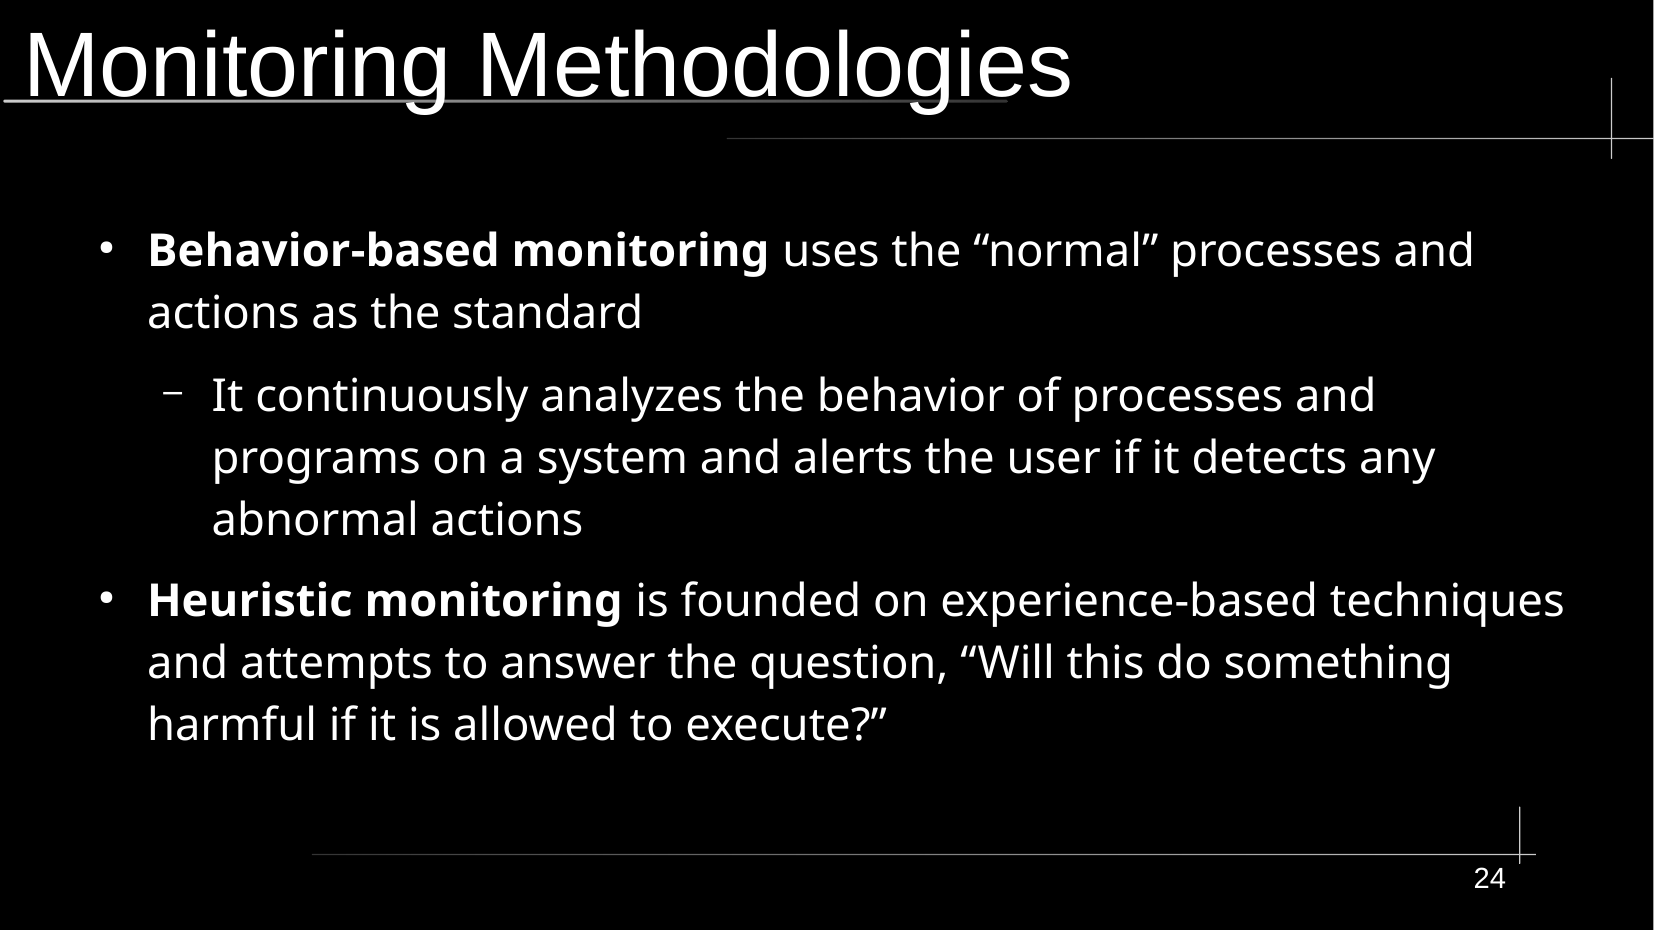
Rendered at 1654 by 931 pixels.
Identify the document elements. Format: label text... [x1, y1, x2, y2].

title Monitoring Methodologies [23, 11, 1589, 119]
list Behavior-based monitoring uses the “normal” processes and actions as the standard It continuously analyzes the behavior of processes and programs on a system and alerts the user if it detects any abnormal actions Heuristic monitoring is founded on experience-based techniques and attempts to answer the question, “Will this do something harmful if it is allowed to execute?” [82, 217, 1571, 758]
